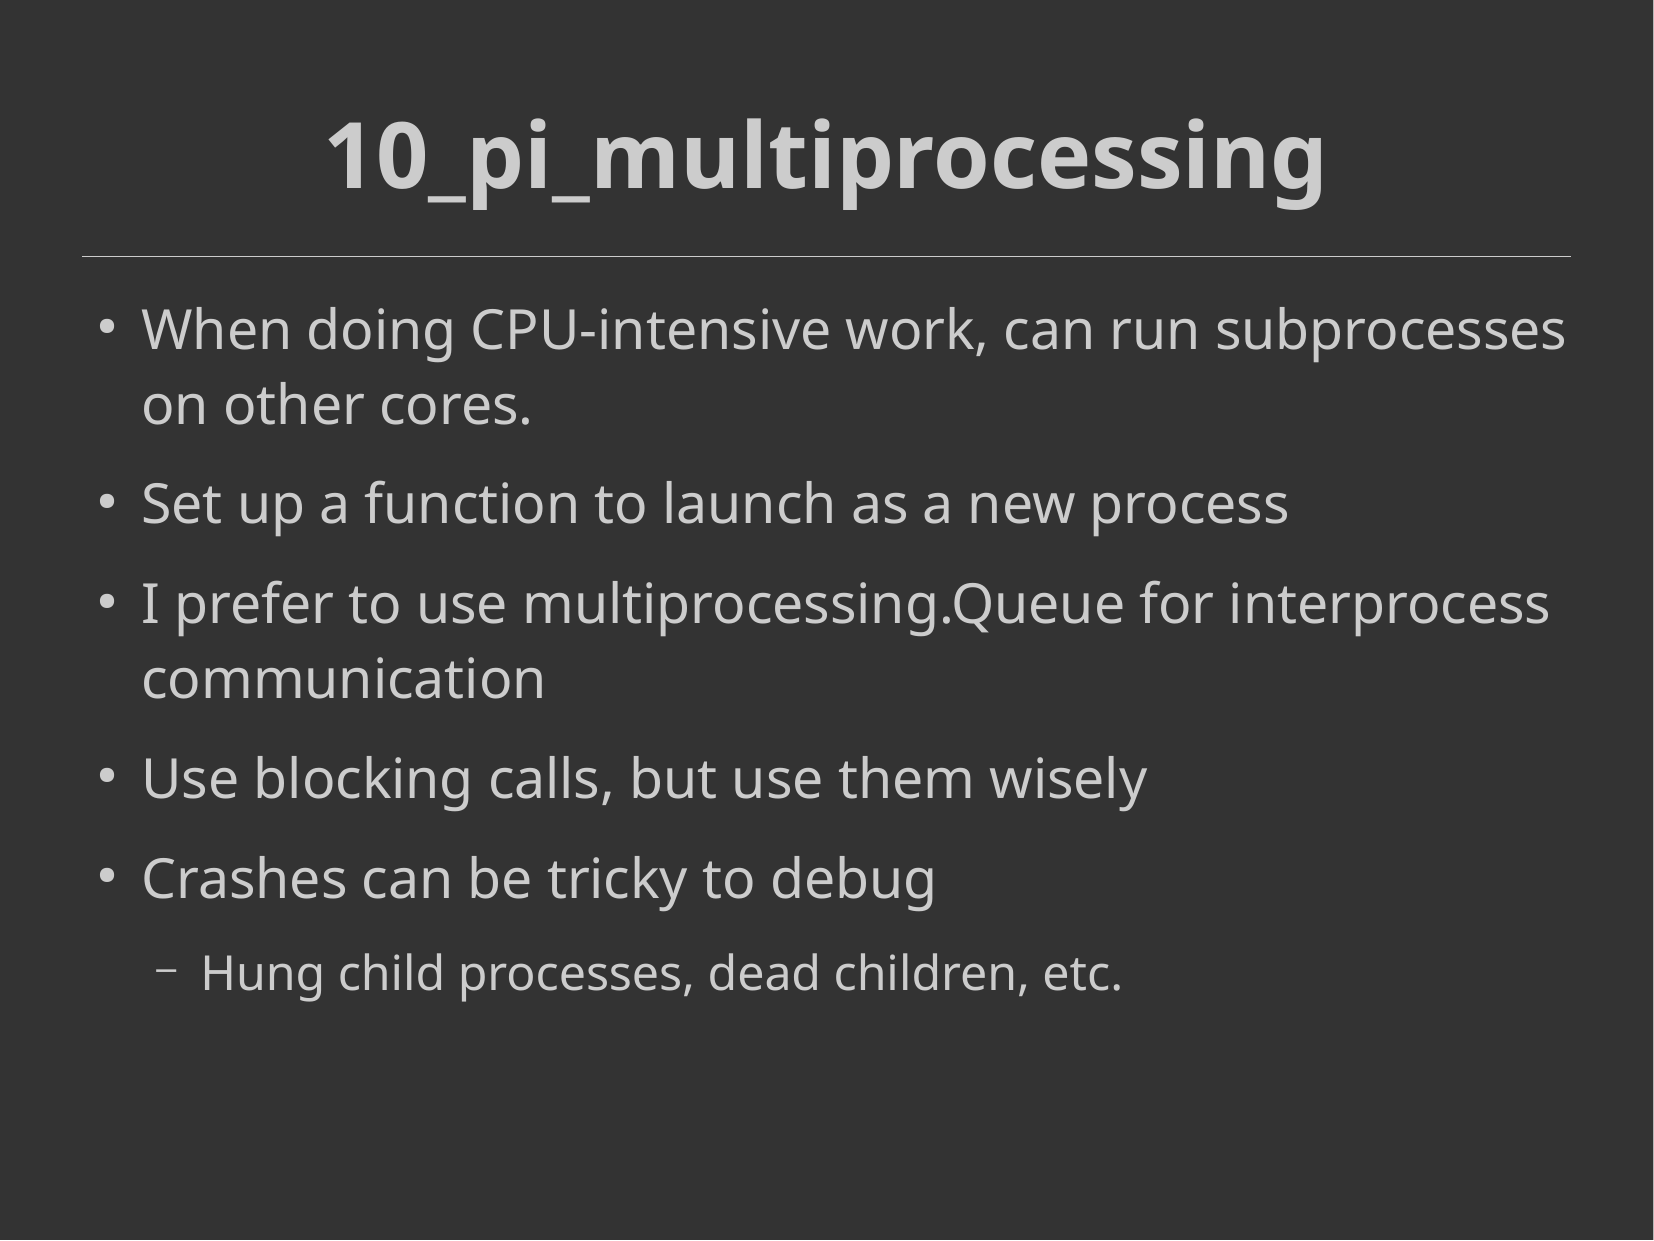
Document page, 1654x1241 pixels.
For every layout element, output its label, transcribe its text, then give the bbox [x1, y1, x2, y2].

title 10_pi_multiprocessing [82, 49, 1571, 257]
list When doing CPU-intensive work, can run subprocesses on other cores. Set up a function to launch as a new process I prefer to use multiprocessing.Queue for interprocess communication Use blocking calls, but use them wisely Crashes can be tricky to debug Hung child processes, dead children, etc. [82, 290, 1571, 1010]
